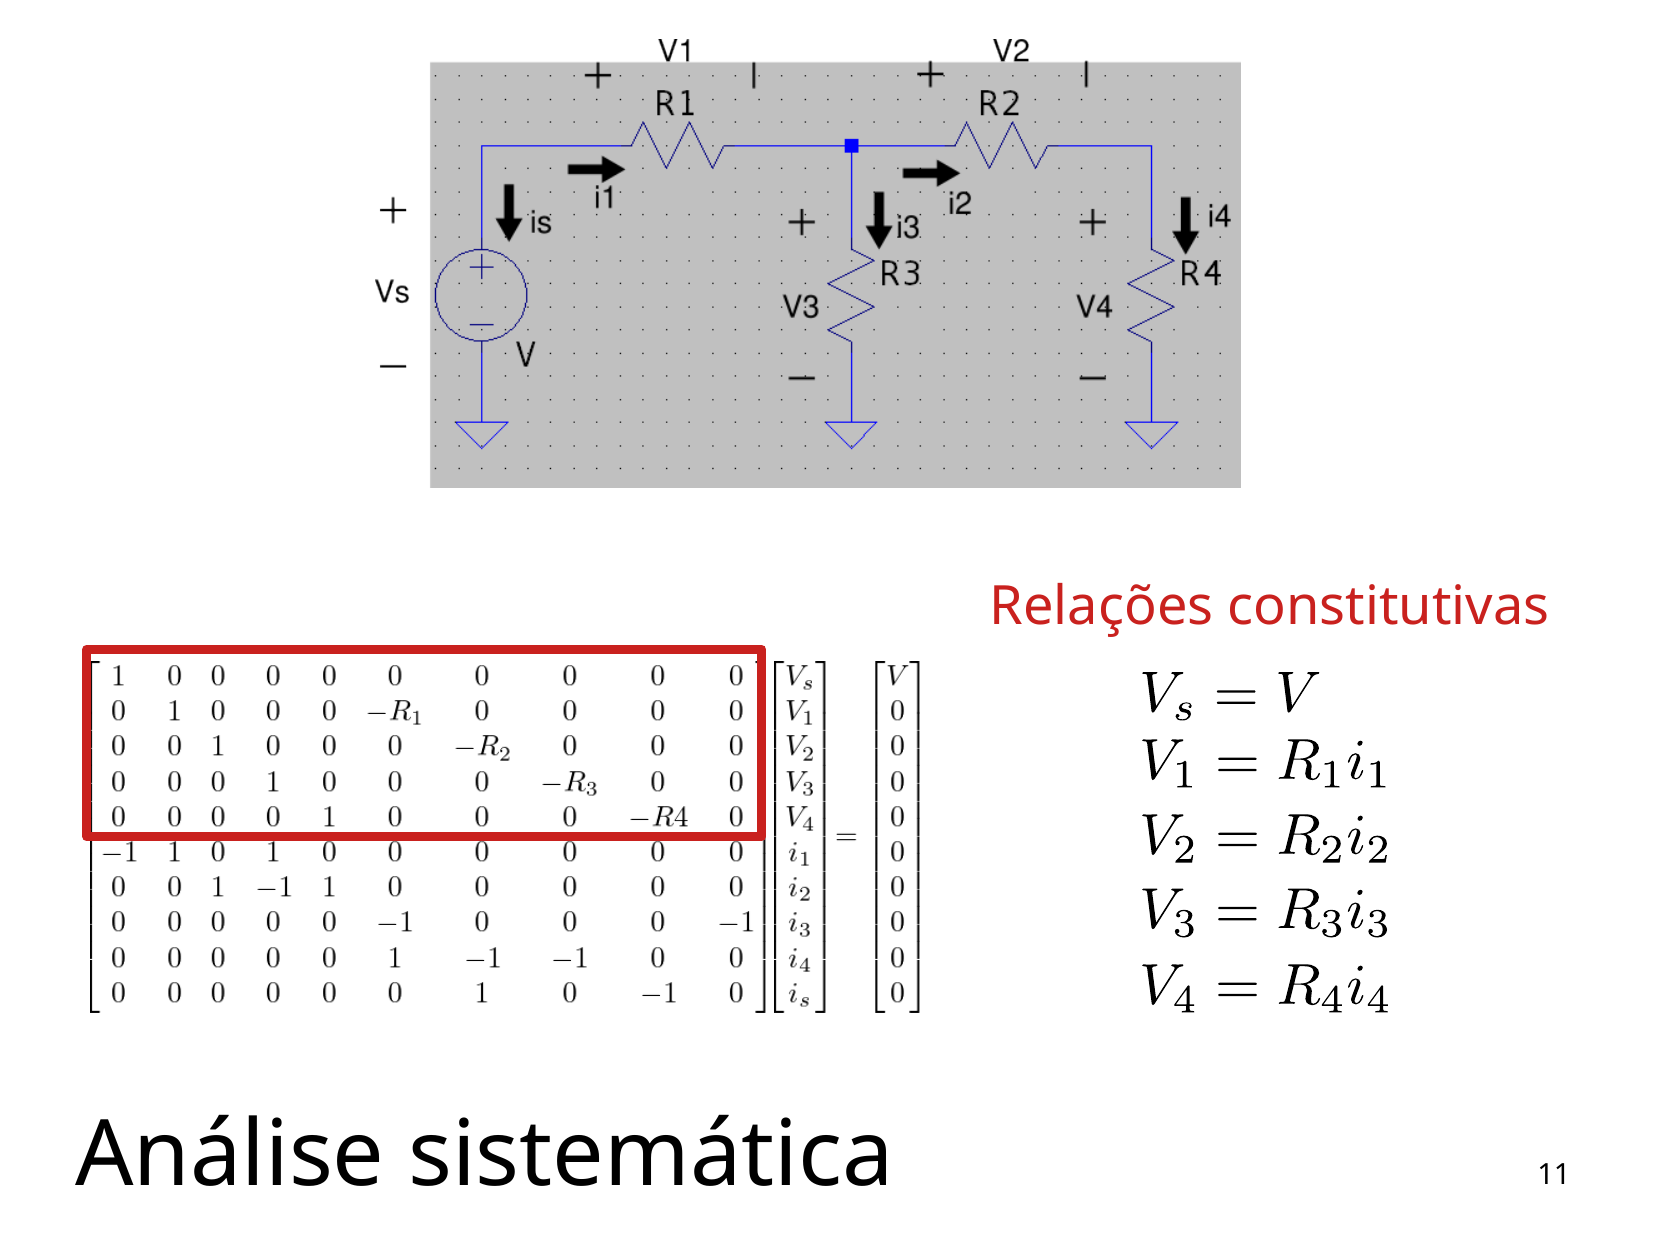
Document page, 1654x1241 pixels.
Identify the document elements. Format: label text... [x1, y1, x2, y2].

picture [836, 661, 920, 1013]
picture [90, 840, 766, 1013]
picture [375, 39, 1241, 488]
text_box [1141, 814, 1387, 863]
list Análise sistemática [4, 1087, 1088, 1241]
picture [774, 661, 826, 1013]
text_box [1141, 739, 1386, 788]
text_box [1141, 888, 1388, 938]
text_box Relações constitutivas [975, 559, 1557, 638]
picture [91, 661, 757, 832]
text_box [1141, 672, 1320, 721]
text_box [1141, 964, 1388, 1013]
